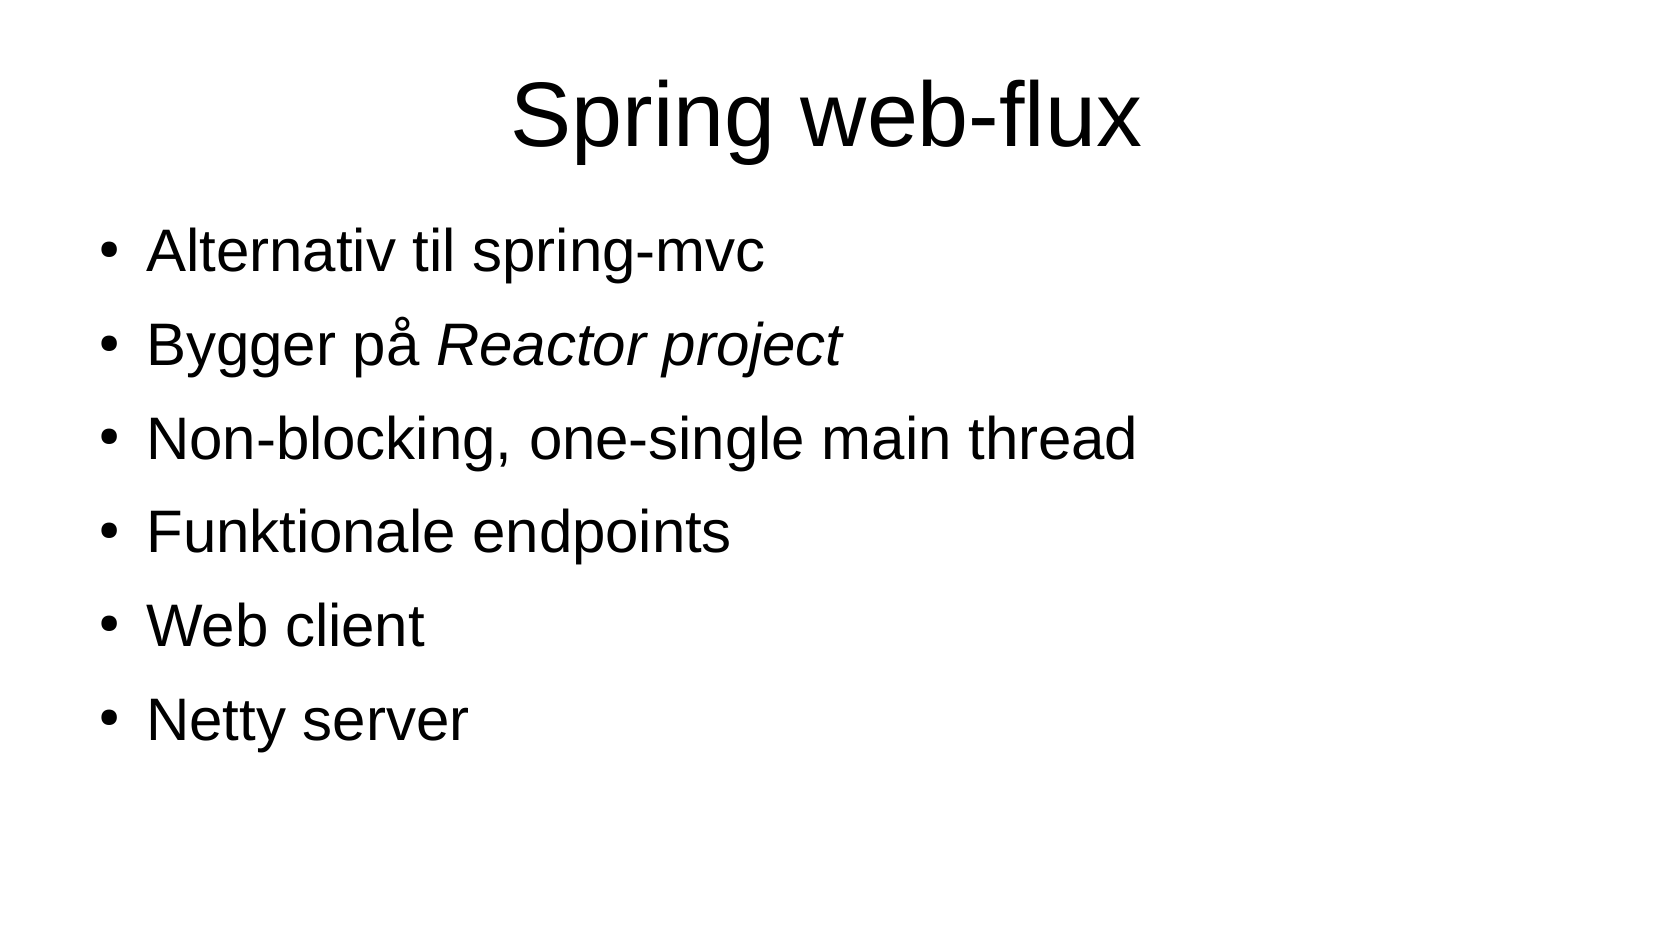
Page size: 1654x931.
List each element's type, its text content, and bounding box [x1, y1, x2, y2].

title Spring web-flux [82, 37, 1571, 193]
list Alternativ til spring-mvc Bygger på Reactor project Non-blocking, one-single main thread Funktionale endpoints Web client Netty server [82, 217, 1571, 758]
